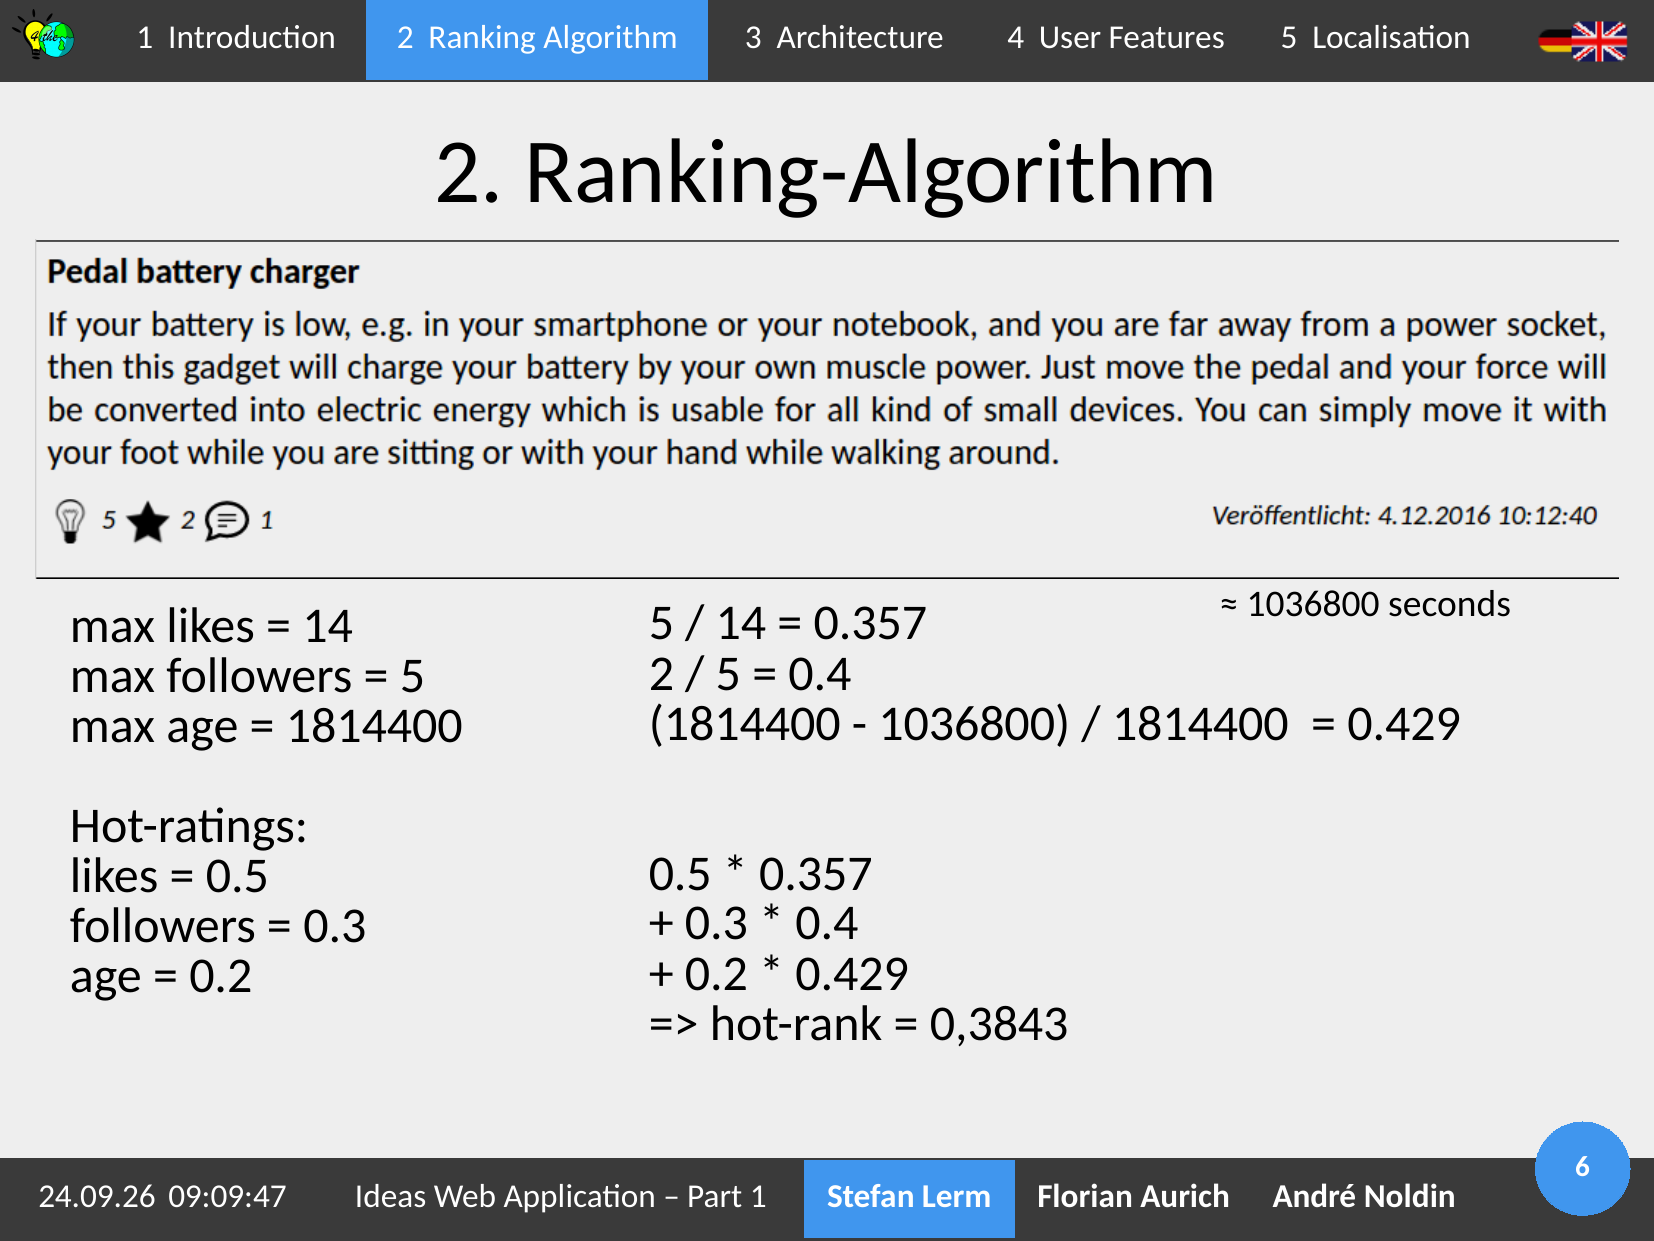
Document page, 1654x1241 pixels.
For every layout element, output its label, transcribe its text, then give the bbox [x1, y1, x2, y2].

text_box André Noldin [1251, 1160, 1477, 1238]
title 2. Ranking-Algorithm [82, 88, 1571, 239]
text_box 4 User Features [980, 0, 1251, 80]
text_box max likes = 14 max followers = 5 max age = 1814400 Hot-ratings: likes = 0.5 followers = 0.3 age = 0.2 [70, 579, 696, 1134]
picture [1536, 18, 1629, 64]
text_box ≈ 1036800 seconds [1204, 580, 1595, 642]
picture [2, 0, 83, 80]
text_box Stefan Lerm [804, 1160, 1015, 1238]
text_box 2 Ranking Algorithm [366, 0, 708, 80]
text_box 5 / 14 = 0.357 2 / 5 = 0.4 (1814400 - 1036800) / 1814400 = 0.429 0.5 * 0.357 + 0.3 * 0.4 + 0.2 * 0.429 => hot-rank = 0,3843 [648, 602, 1571, 1123]
picture [35, 239, 1619, 579]
text_box 1 Introduction [106, 0, 366, 80]
text_box Florian Aurich [1015, 1160, 1251, 1238]
text_box Ideas Web Application – Part 1 [318, 1160, 804, 1238]
text_box 3 Architecture [708, 0, 980, 80]
text_box 5 Localisation [1251, 0, 1501, 80]
